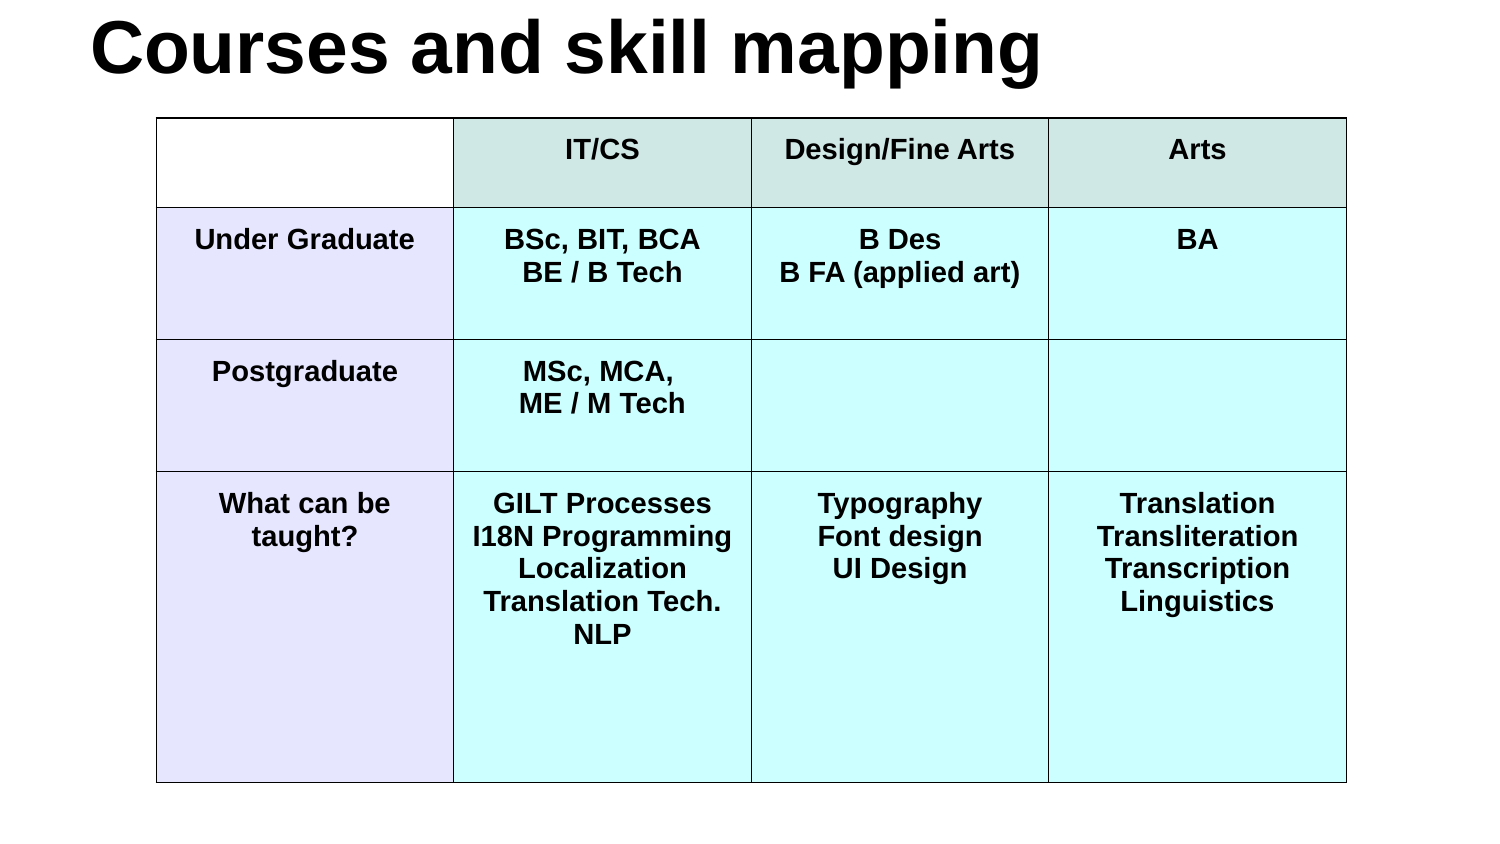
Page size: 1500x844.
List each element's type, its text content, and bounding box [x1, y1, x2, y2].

table_cell What can be taught? [157, 472, 453, 782]
table_cell Postgraduate [157, 340, 453, 471]
table_cell GILT Processes I18N Programming Localization Translation Tech. NLP [454, 472, 751, 782]
table_header Arts [1049, 119, 1346, 207]
title Courses and skill mapping [75, 33, 1425, 104]
table_cell [752, 340, 1048, 471]
table_cell MSc, MCA, ME / M Tech [454, 340, 751, 471]
table_header IT/CS [454, 119, 751, 207]
table_cell Typography Font design UI Design [752, 472, 1048, 782]
table_cell B Des B FA (applied art) [752, 208, 1048, 339]
table_cell BA [1049, 208, 1346, 339]
table_cell [1049, 340, 1346, 471]
table_cell Under Graduate [157, 208, 453, 339]
table_cell Translation Transliteration Transcription Linguistics [1049, 472, 1346, 782]
table_cell BSc, BIT, BCA BE / B Tech [454, 208, 751, 339]
table_header Design/Fine Arts [752, 119, 1048, 207]
table_header [157, 119, 453, 207]
